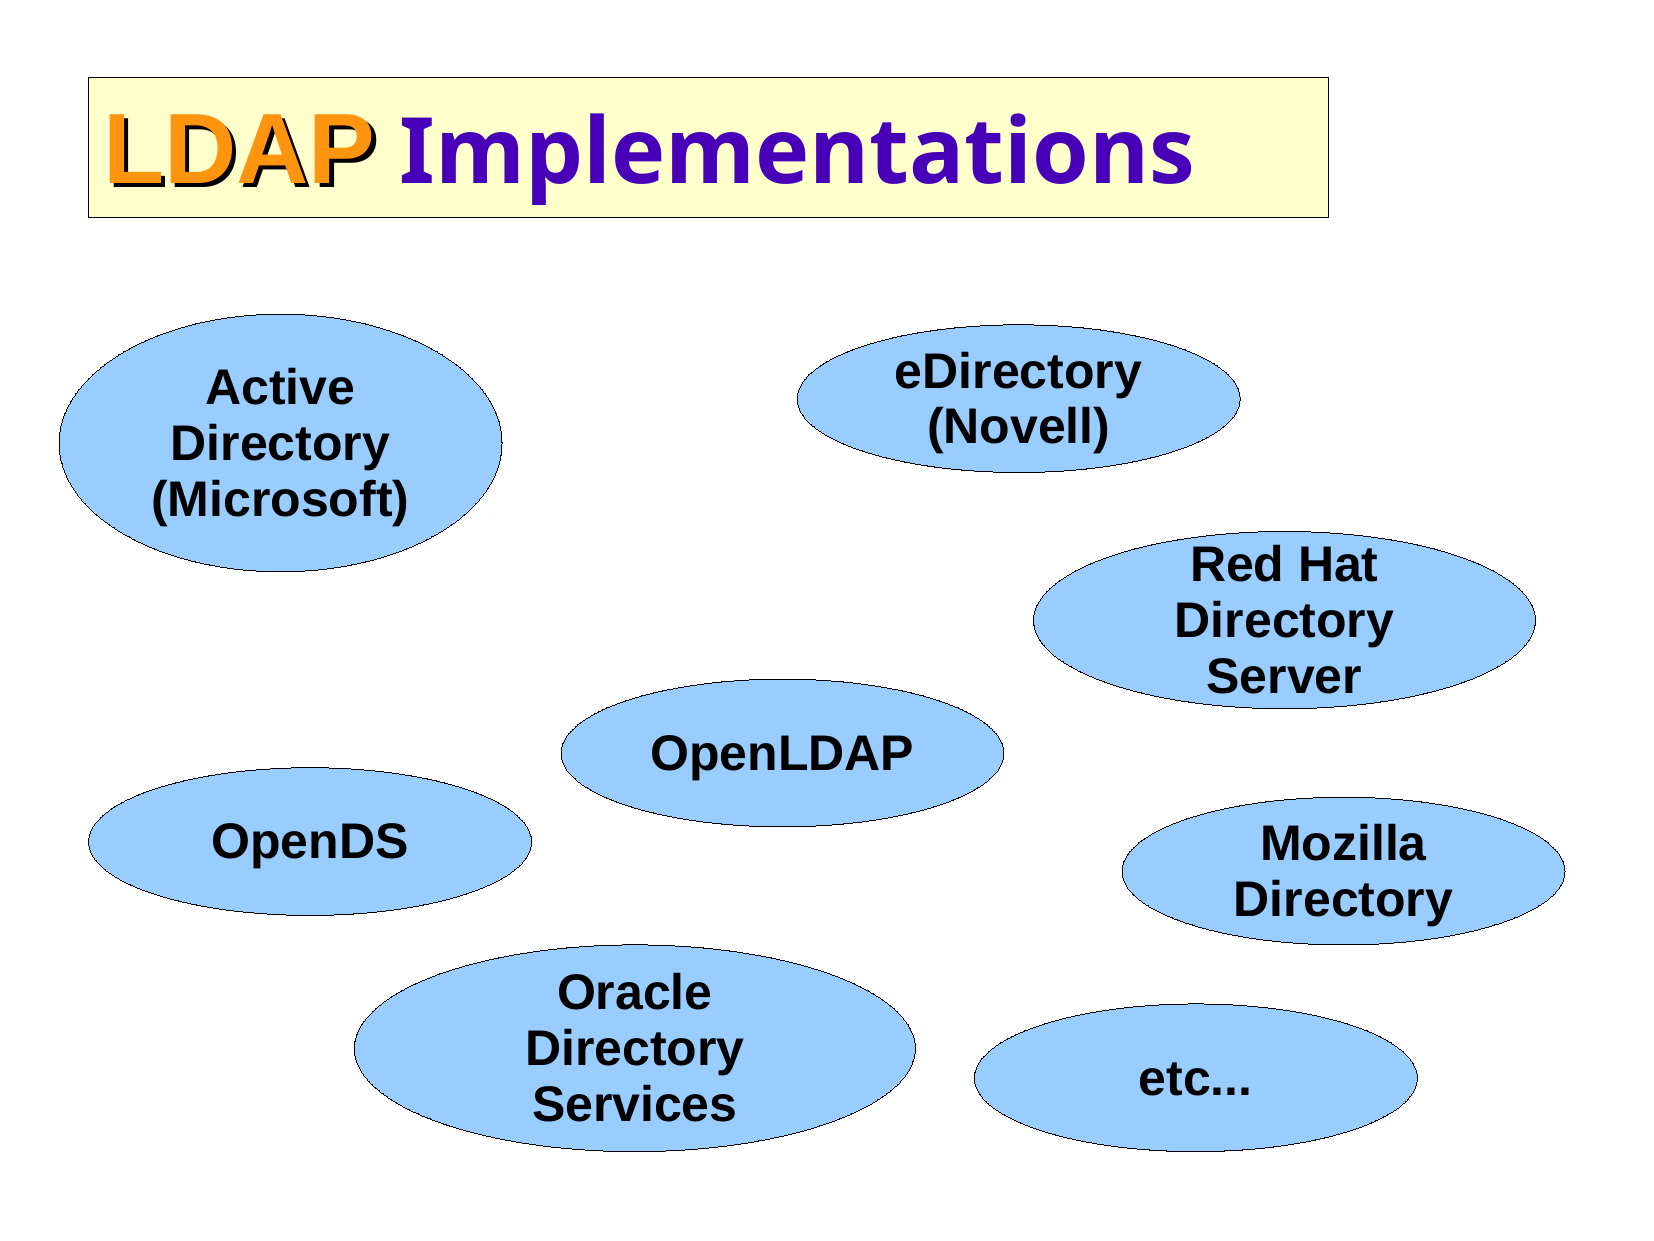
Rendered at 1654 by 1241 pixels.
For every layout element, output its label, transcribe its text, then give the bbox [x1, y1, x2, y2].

text_box OpenDS [88, 767, 532, 916]
text_box etc... [974, 1003, 1418, 1152]
text_box eDirectory (Novell) [797, 324, 1241, 473]
text_box Active Directory (Microsoft) [59, 314, 503, 572]
text_box Red Hat Directory Server [1033, 531, 1536, 709]
text_box OpenLDAP [561, 679, 1004, 827]
text_box Mozilla Directory [1122, 797, 1566, 945]
text_box LDAP Implementations [88, 77, 1329, 218]
text_box Oracle Directory Services [354, 944, 916, 1152]
